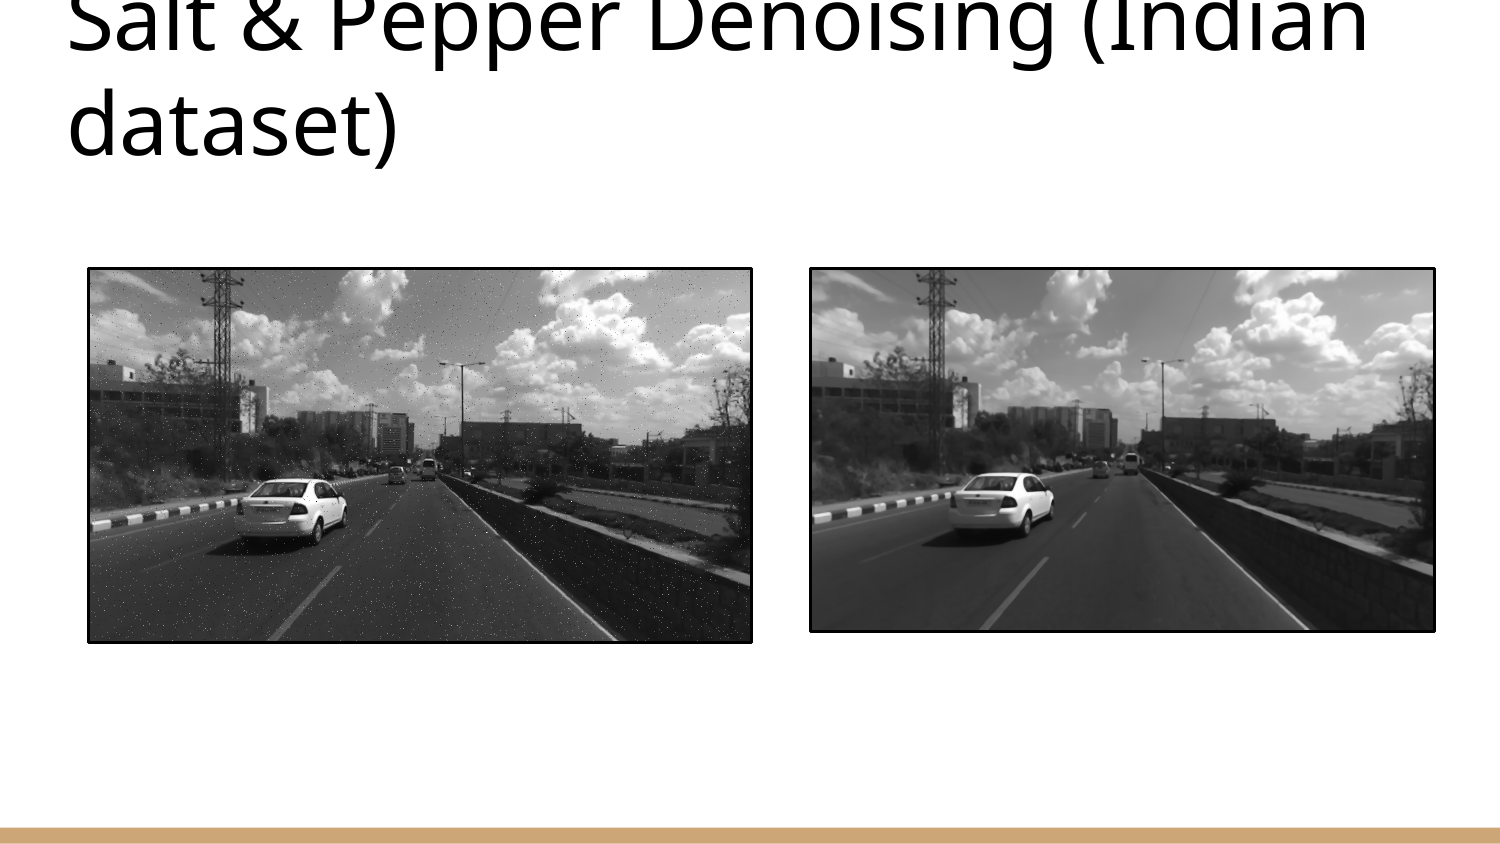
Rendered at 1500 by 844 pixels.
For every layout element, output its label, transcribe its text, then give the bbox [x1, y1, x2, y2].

picture [90, 269, 750, 641]
title Salt & Pepper Denoising (Indian dataset) [51, 51, 1449, 189]
picture [812, 269, 1434, 630]
